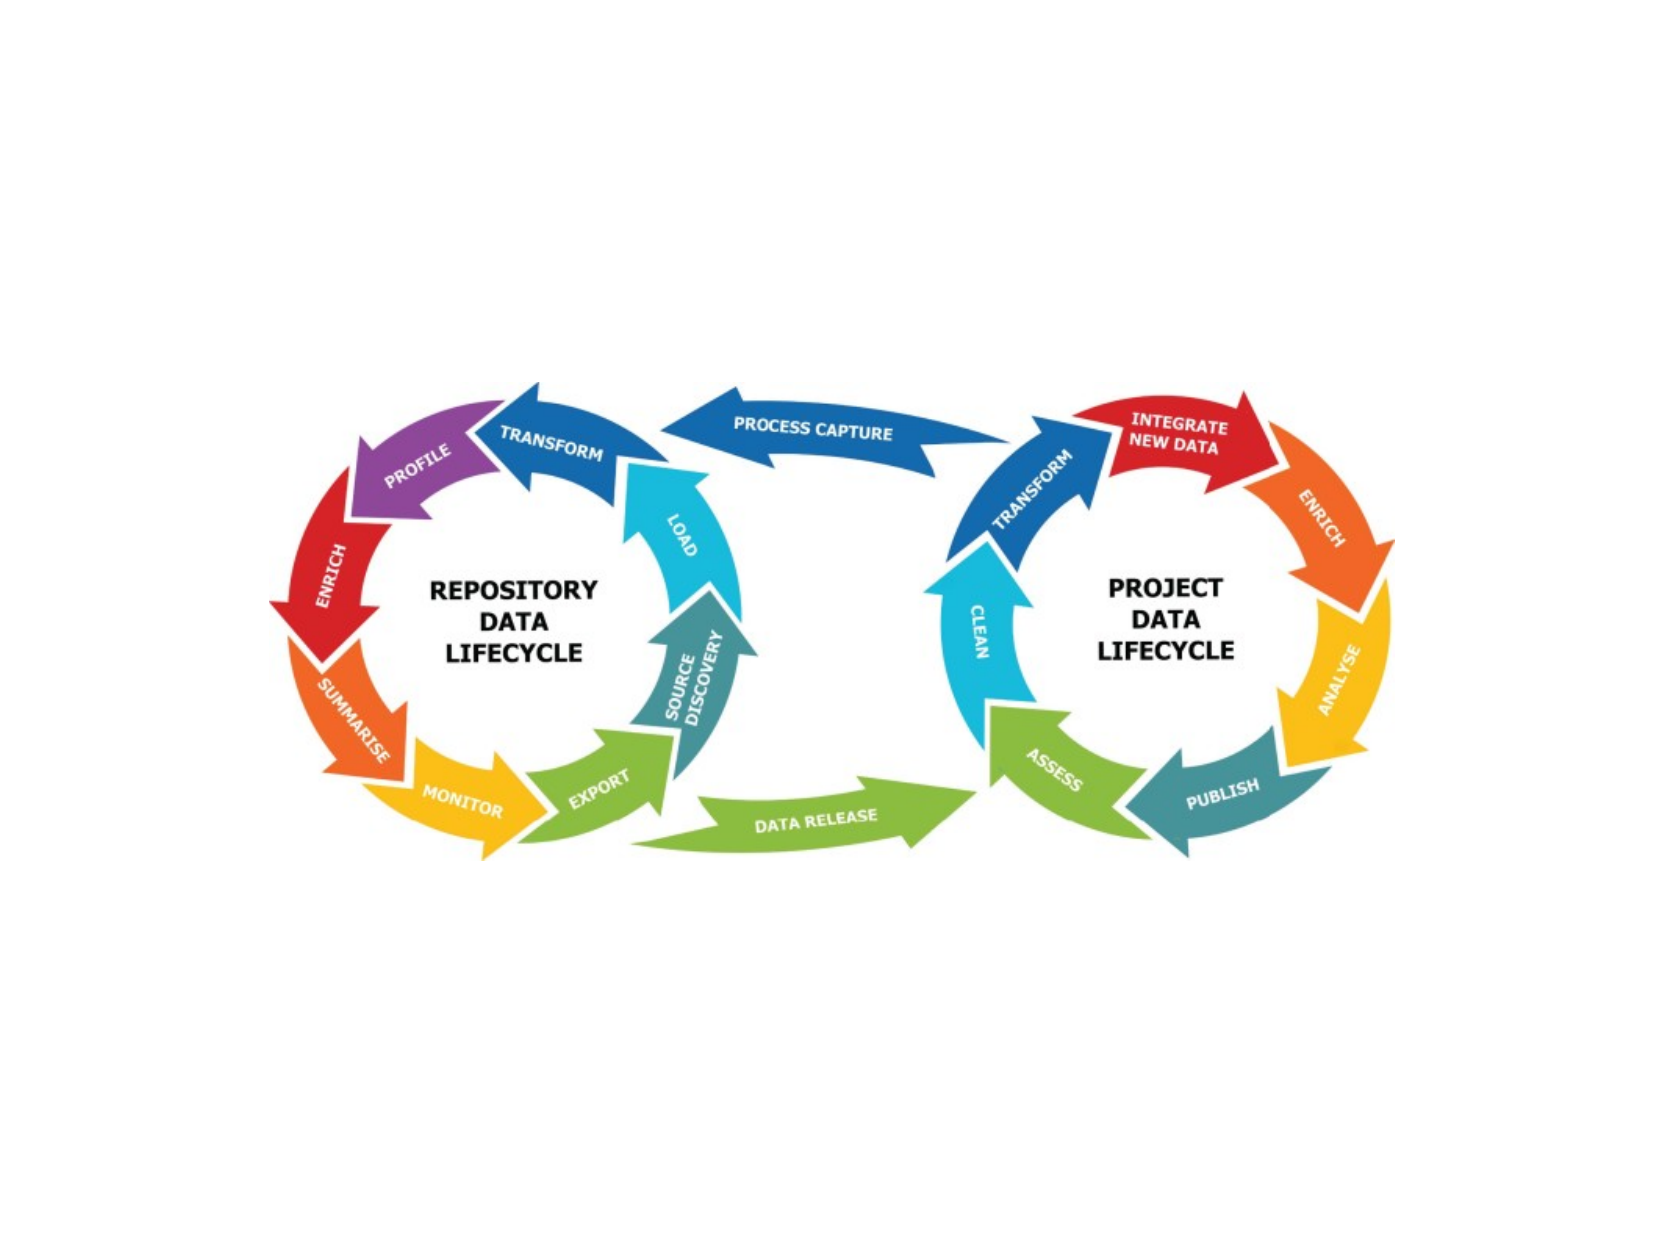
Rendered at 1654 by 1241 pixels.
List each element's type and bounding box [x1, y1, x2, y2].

picture [269, 382, 1395, 861]
